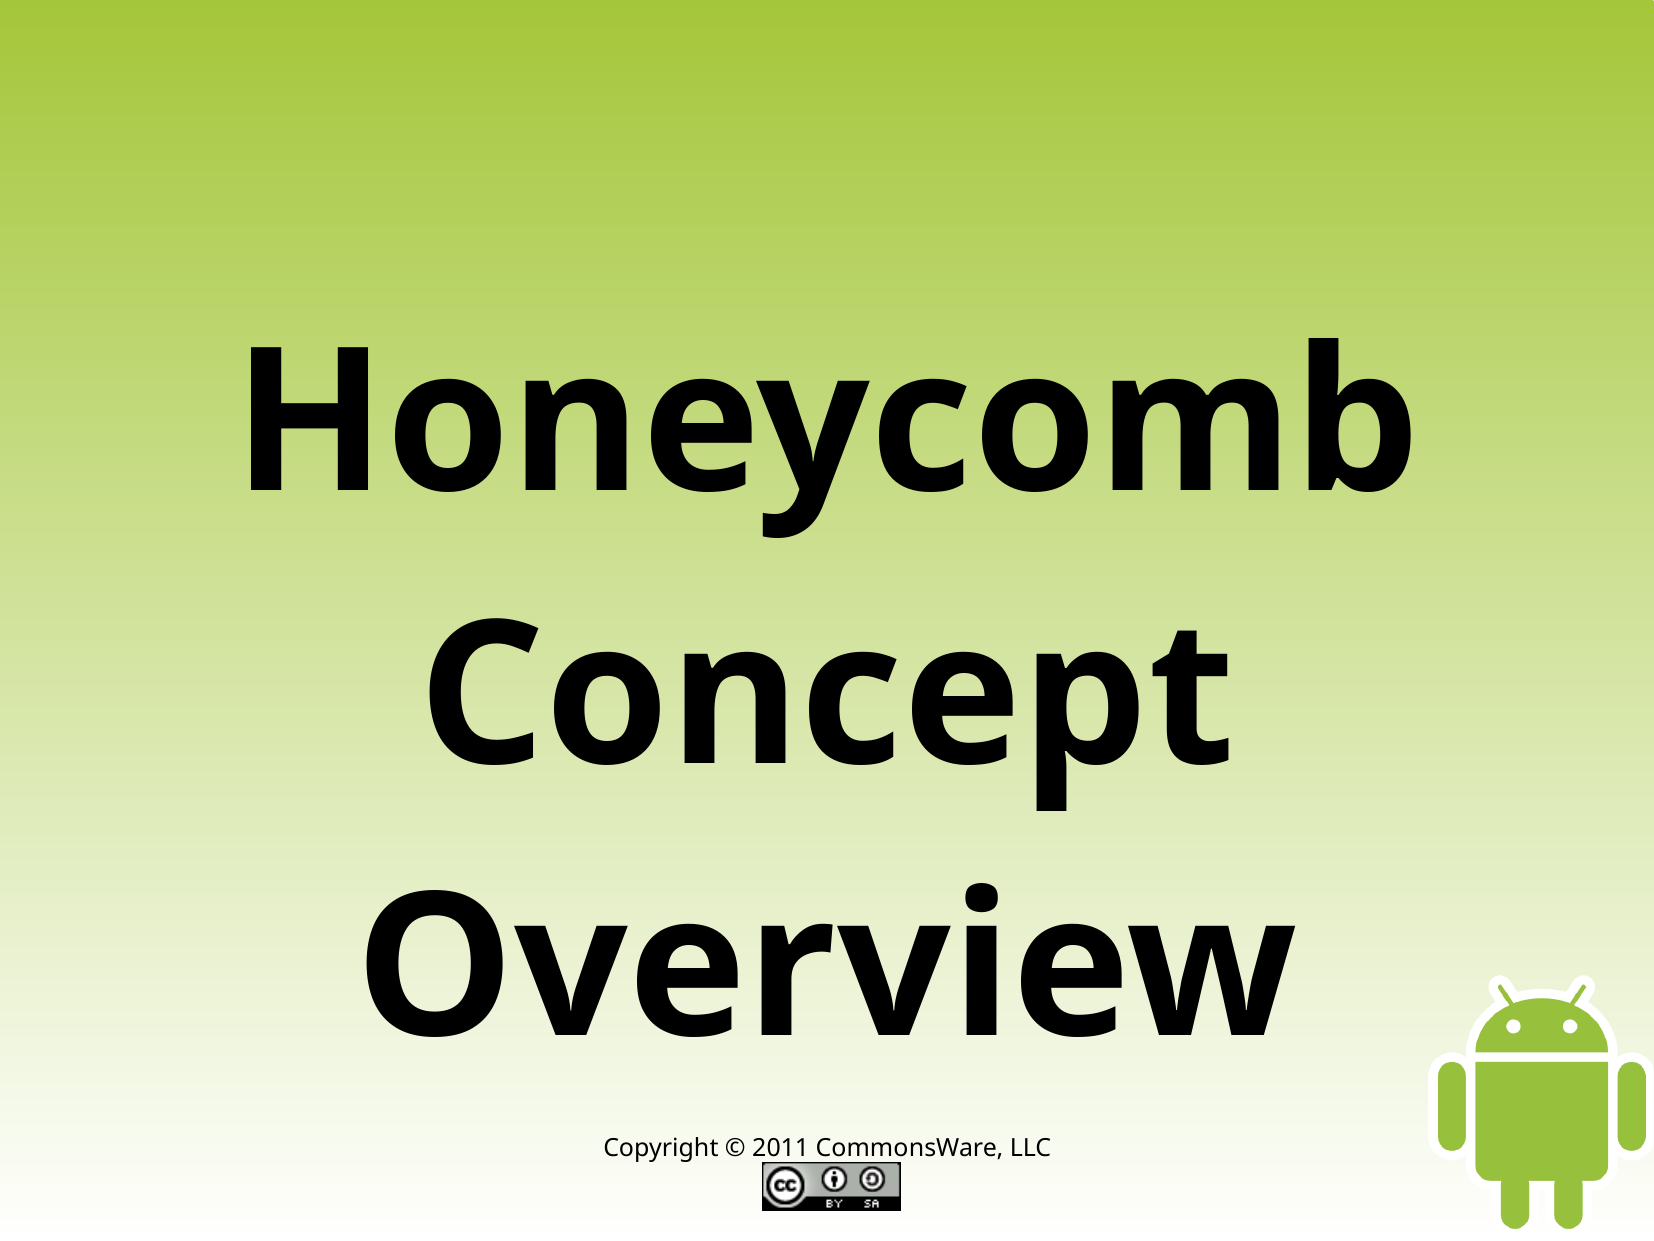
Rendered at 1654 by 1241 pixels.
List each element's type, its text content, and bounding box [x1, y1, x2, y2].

subtitle Honeycomb Concept Overview [82, 262, 1571, 1109]
picture [1428, 975, 1654, 1238]
picture [762, 1162, 901, 1211]
